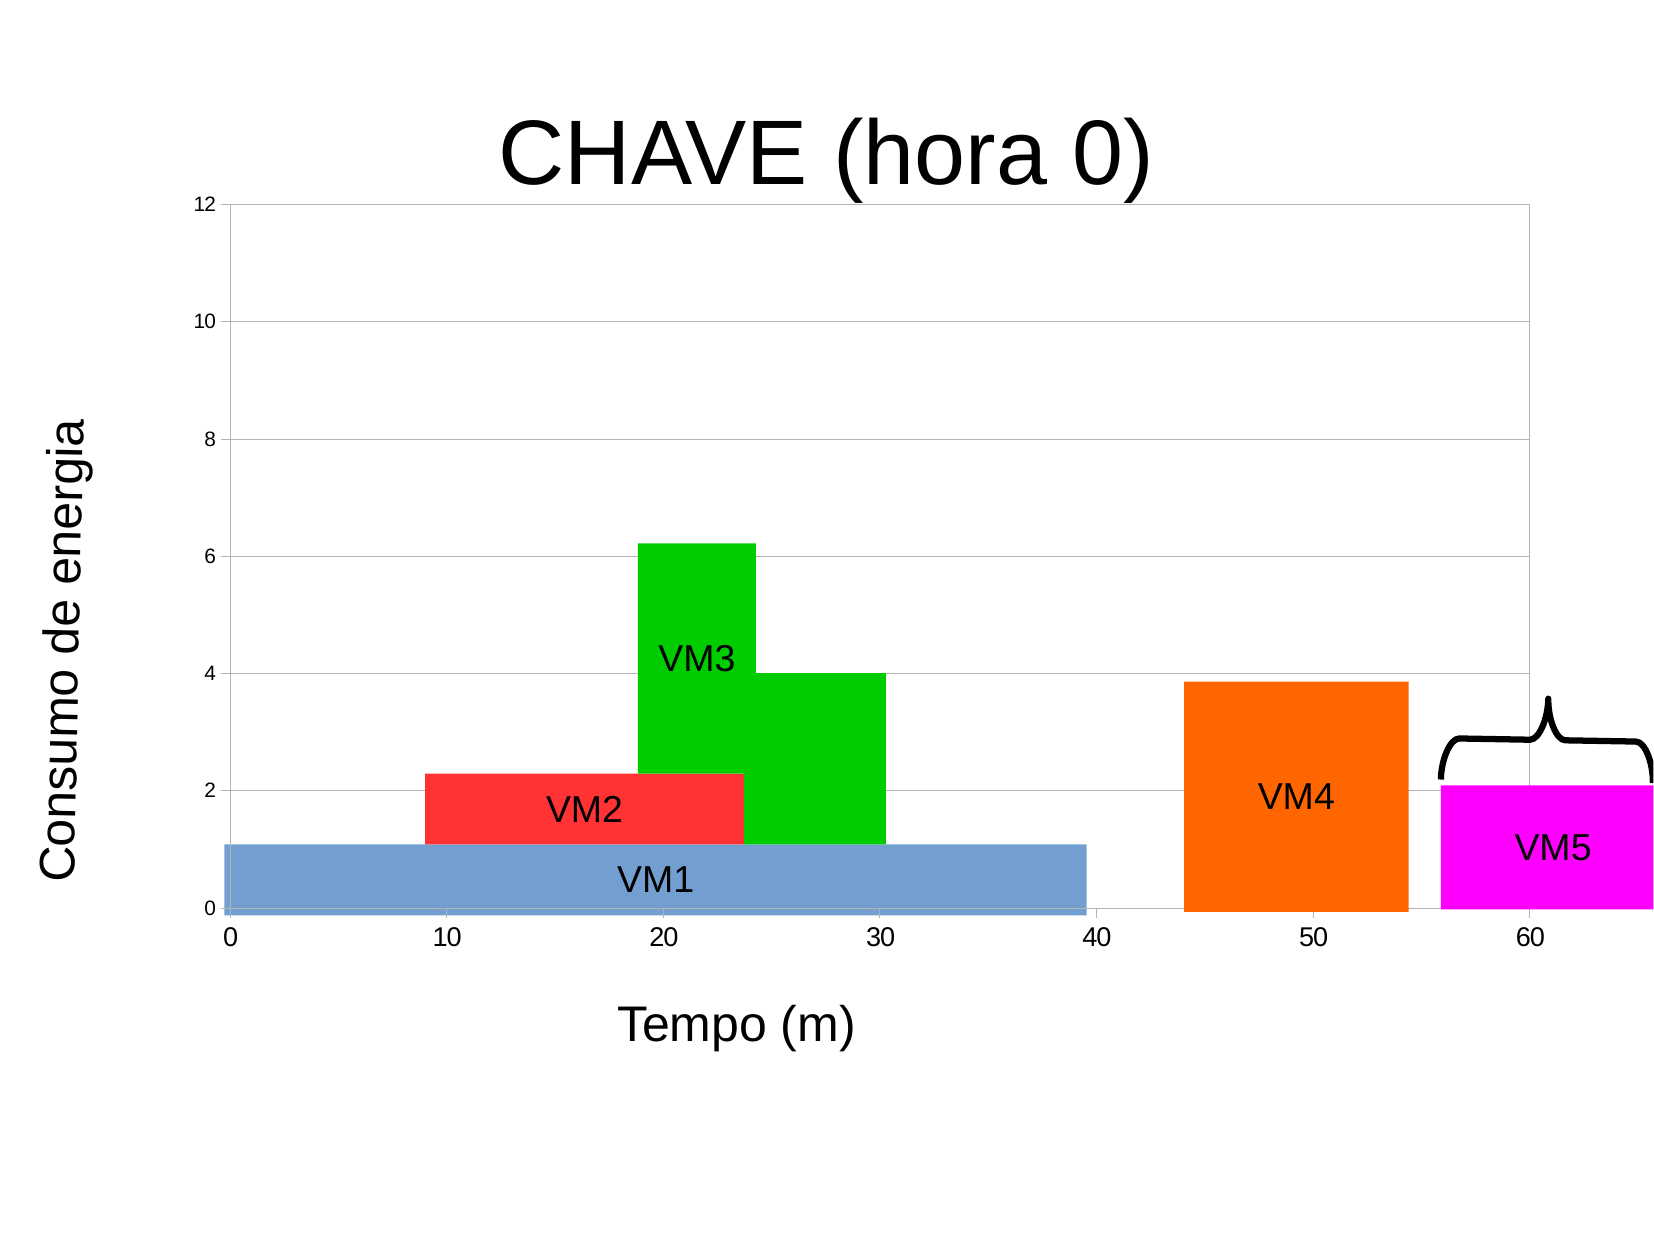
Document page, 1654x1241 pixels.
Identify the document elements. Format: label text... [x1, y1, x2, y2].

chart [165, 177, 1573, 969]
text_box Tempo (m) [602, 988, 1052, 1087]
text_box VM3 [637, 543, 756, 774]
title CHAVE (hora 0) [82, 49, 1571, 257]
text_box VM5 [1440, 785, 1654, 910]
text_box VM4 [1184, 681, 1409, 912]
text_box Consumo de energia [21, 328, 160, 900]
text_box VM2 [425, 773, 744, 845]
text_box [744, 673, 886, 845]
